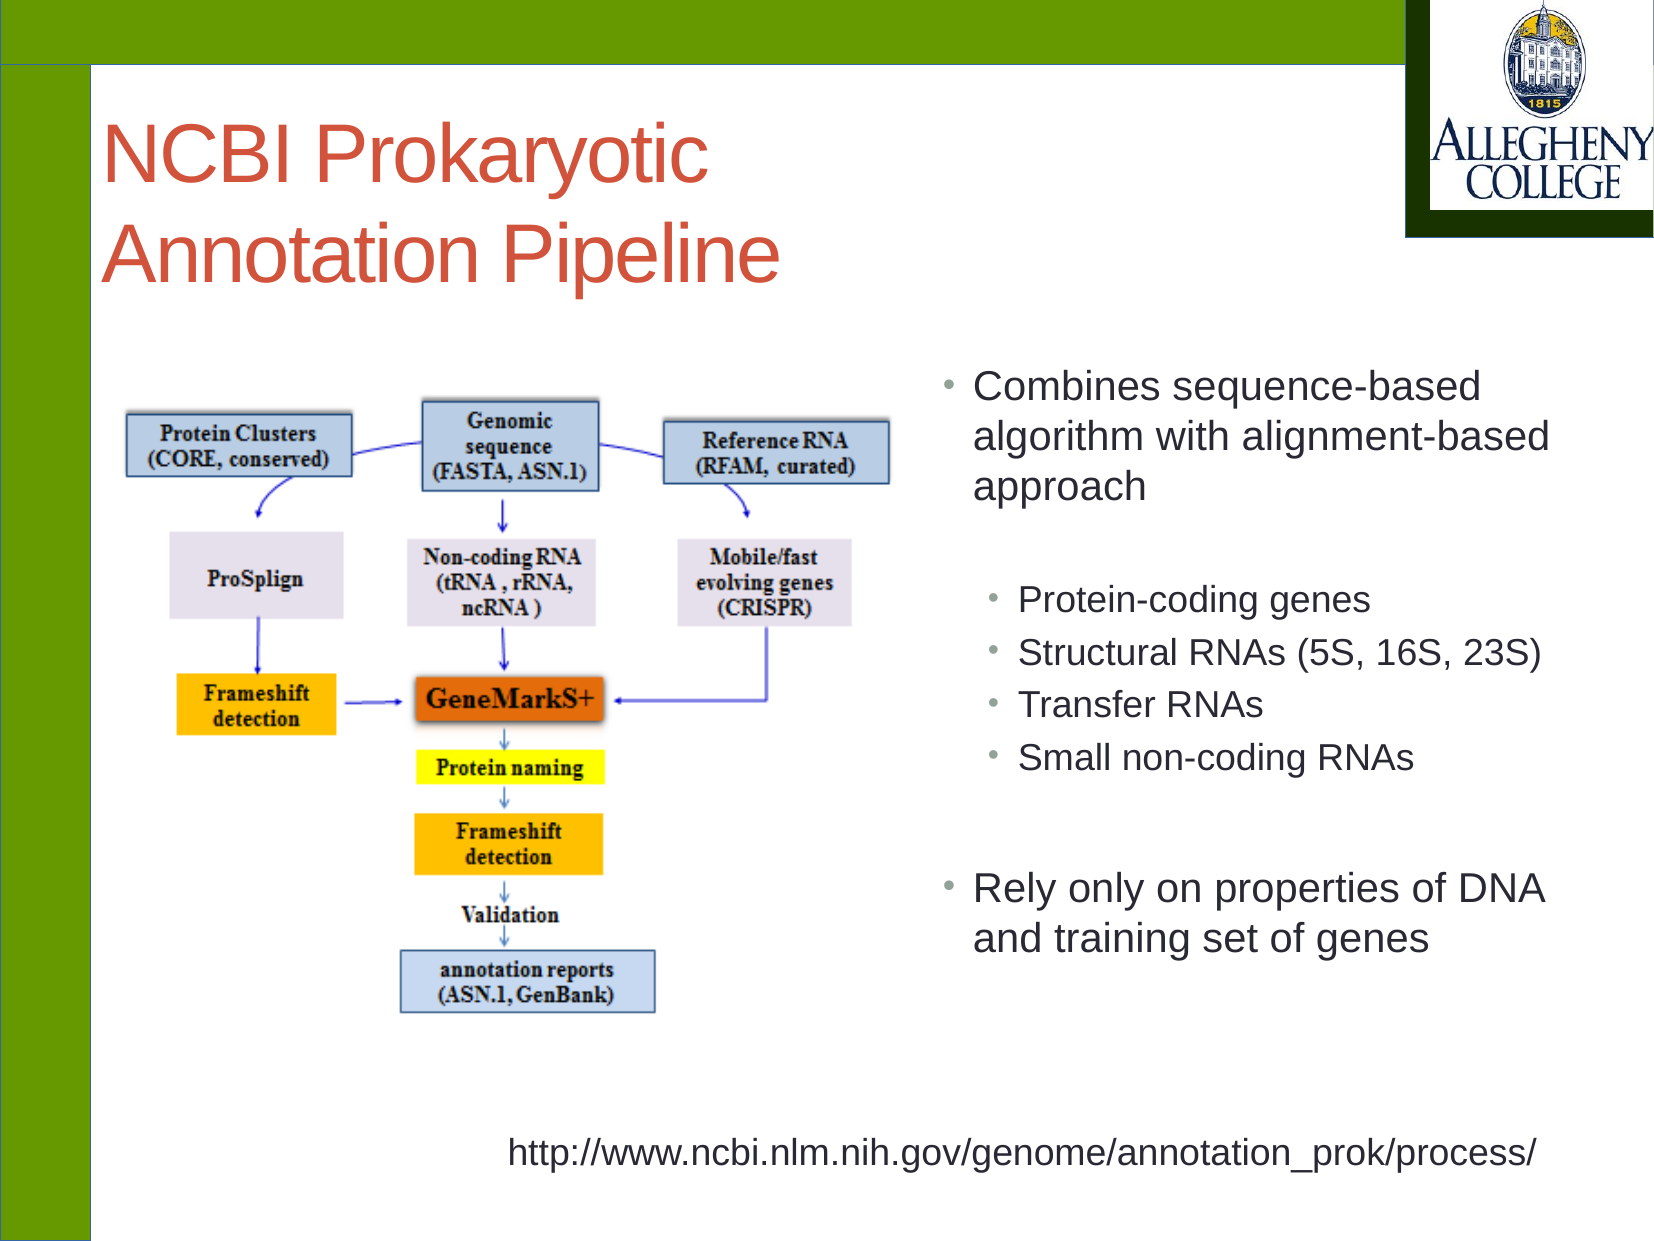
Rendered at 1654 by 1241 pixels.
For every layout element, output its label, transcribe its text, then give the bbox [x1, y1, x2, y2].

text_box [0, 0, 1654, 1241]
picture [91, 301, 961, 1201]
picture [1430, 0, 1654, 210]
text_box http://www.ncbi.nlm.nih.gov/genome/annotation_prok/process/ [492, 1120, 1589, 1181]
title NCBI Prokaryotic Annotation Pipeline [86, 99, 1381, 301]
list Combines sequence-based algorithm with alignment-based approach Protein-coding genes Structural RNAs (5S, 16S, 23S) Transfer RNAs Small non-coding RNAs Rely only on properties of DNA and training set of genes [927, 351, 1591, 1126]
